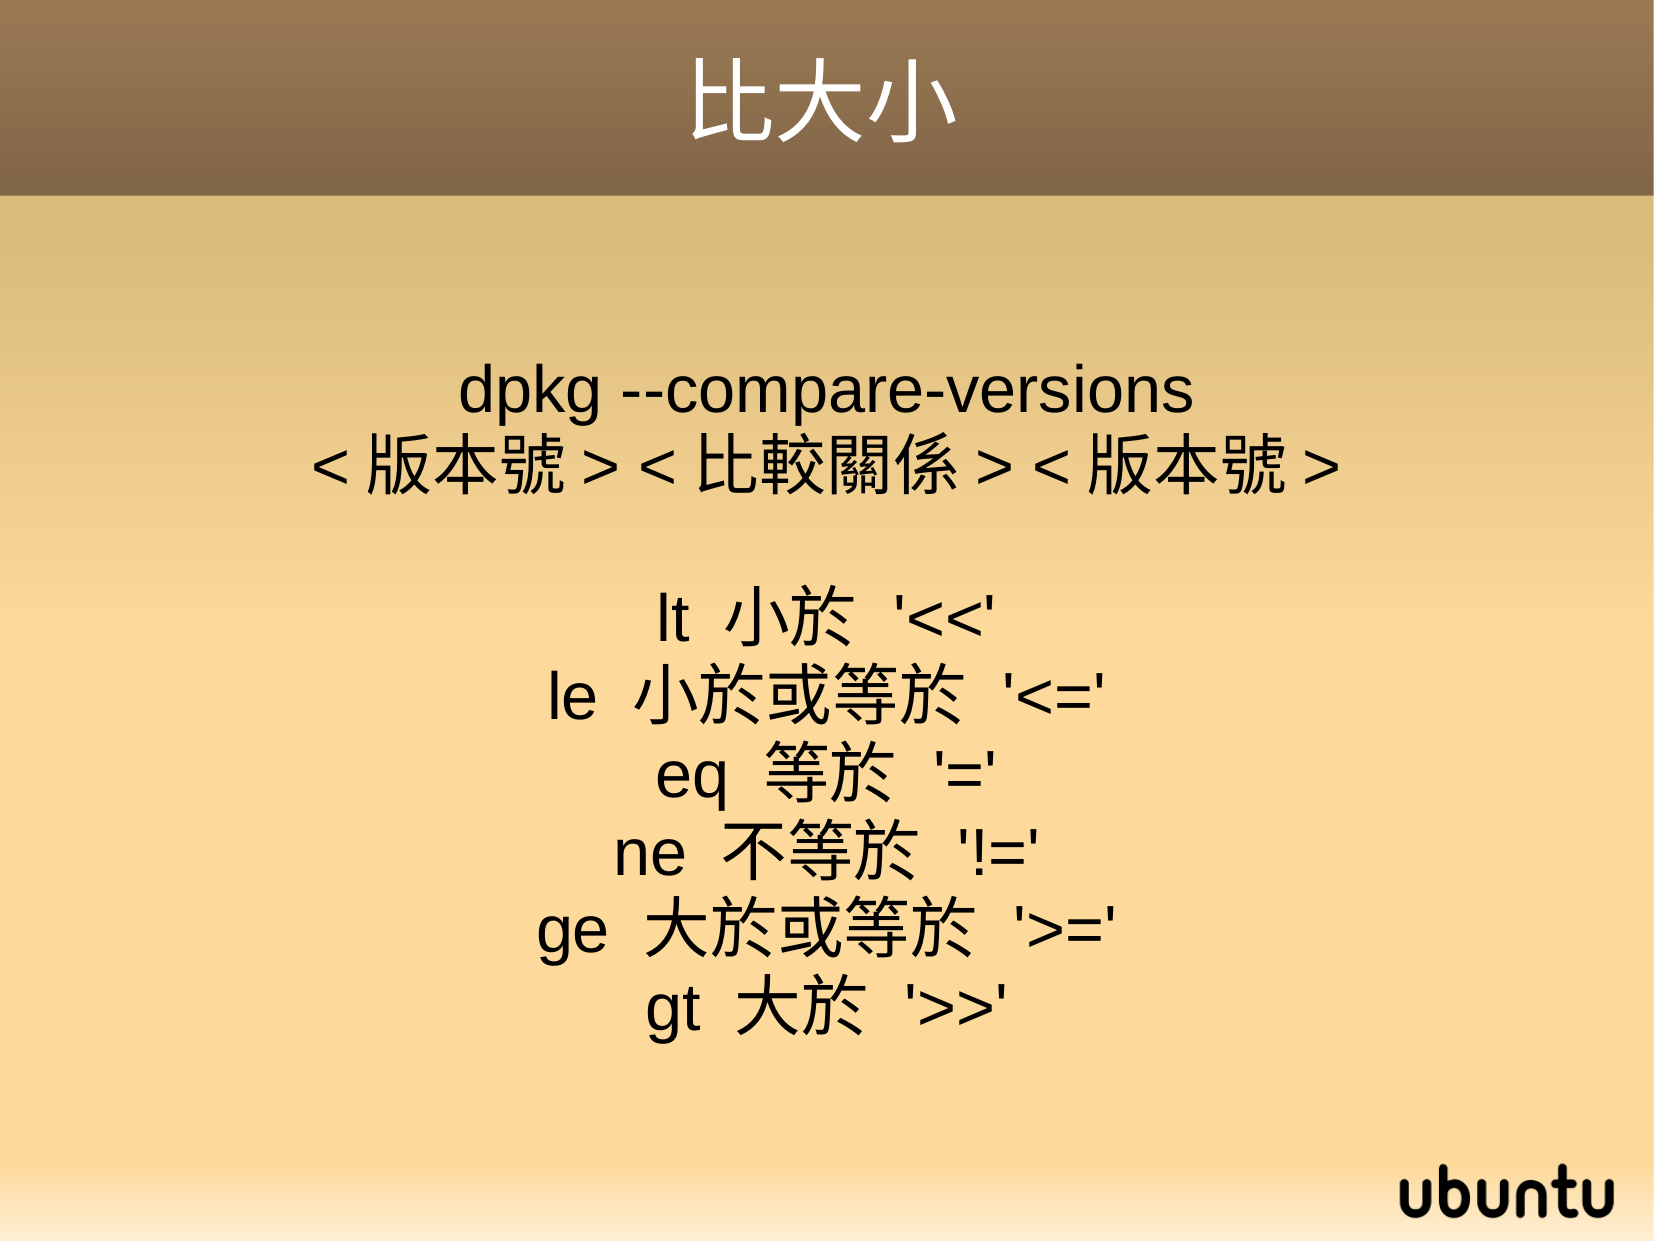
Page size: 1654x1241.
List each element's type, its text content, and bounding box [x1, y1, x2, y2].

title 比大小 [76, 7, 1565, 200]
subtitle dpkg --compare-versions <版本號> <比較關係> <版本號> lt 小於 '<<' le 小於或等於 '<=' eq 等於 '=' ne 不等於 '!=' ge 大於或等於 '>=' gt 大於 '>>' [82, 297, 1571, 1102]
picture [0, 0, 1654, 1241]
